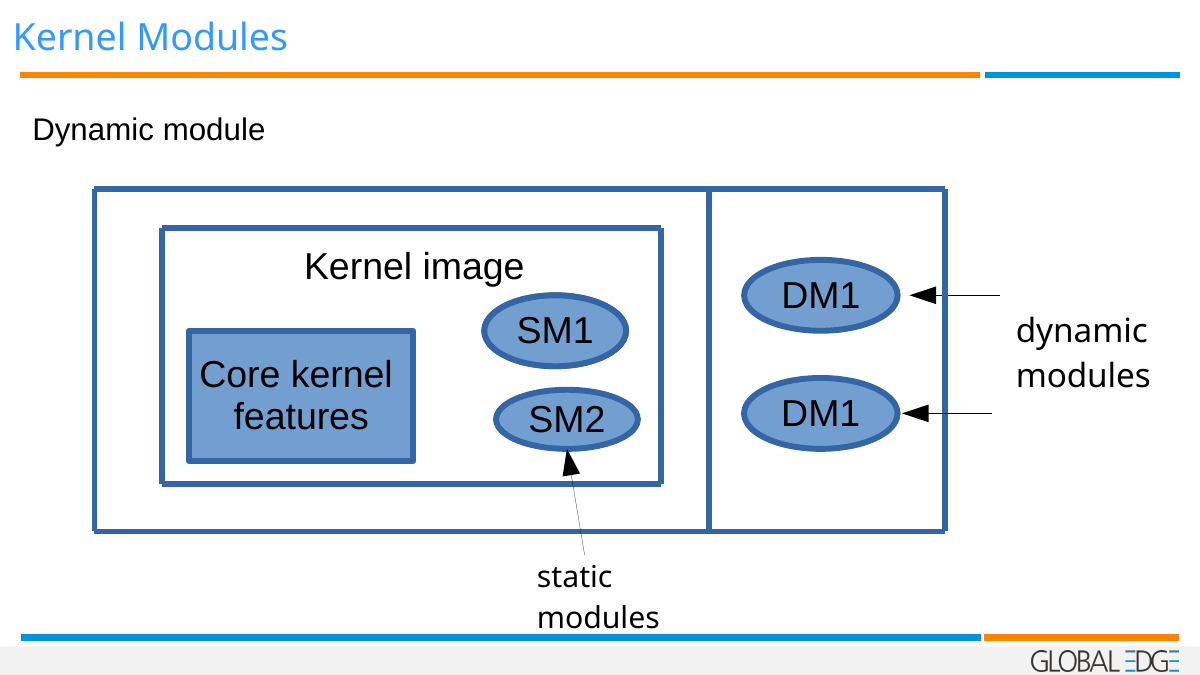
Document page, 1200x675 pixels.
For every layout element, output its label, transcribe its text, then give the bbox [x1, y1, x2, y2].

text_box SM1 [484, 295, 627, 367]
list static modules [472, 603, 697, 638]
picture [1031, 650, 1179, 672]
list dynamic modules [944, 307, 1170, 473]
text_box DM1 [744, 377, 898, 449]
text_box DM1 [744, 259, 898, 331]
title Kernel Modules [12, 9, 23, 63]
subtitle Dynamic module Kernel image [23, 0, 1183, 603]
